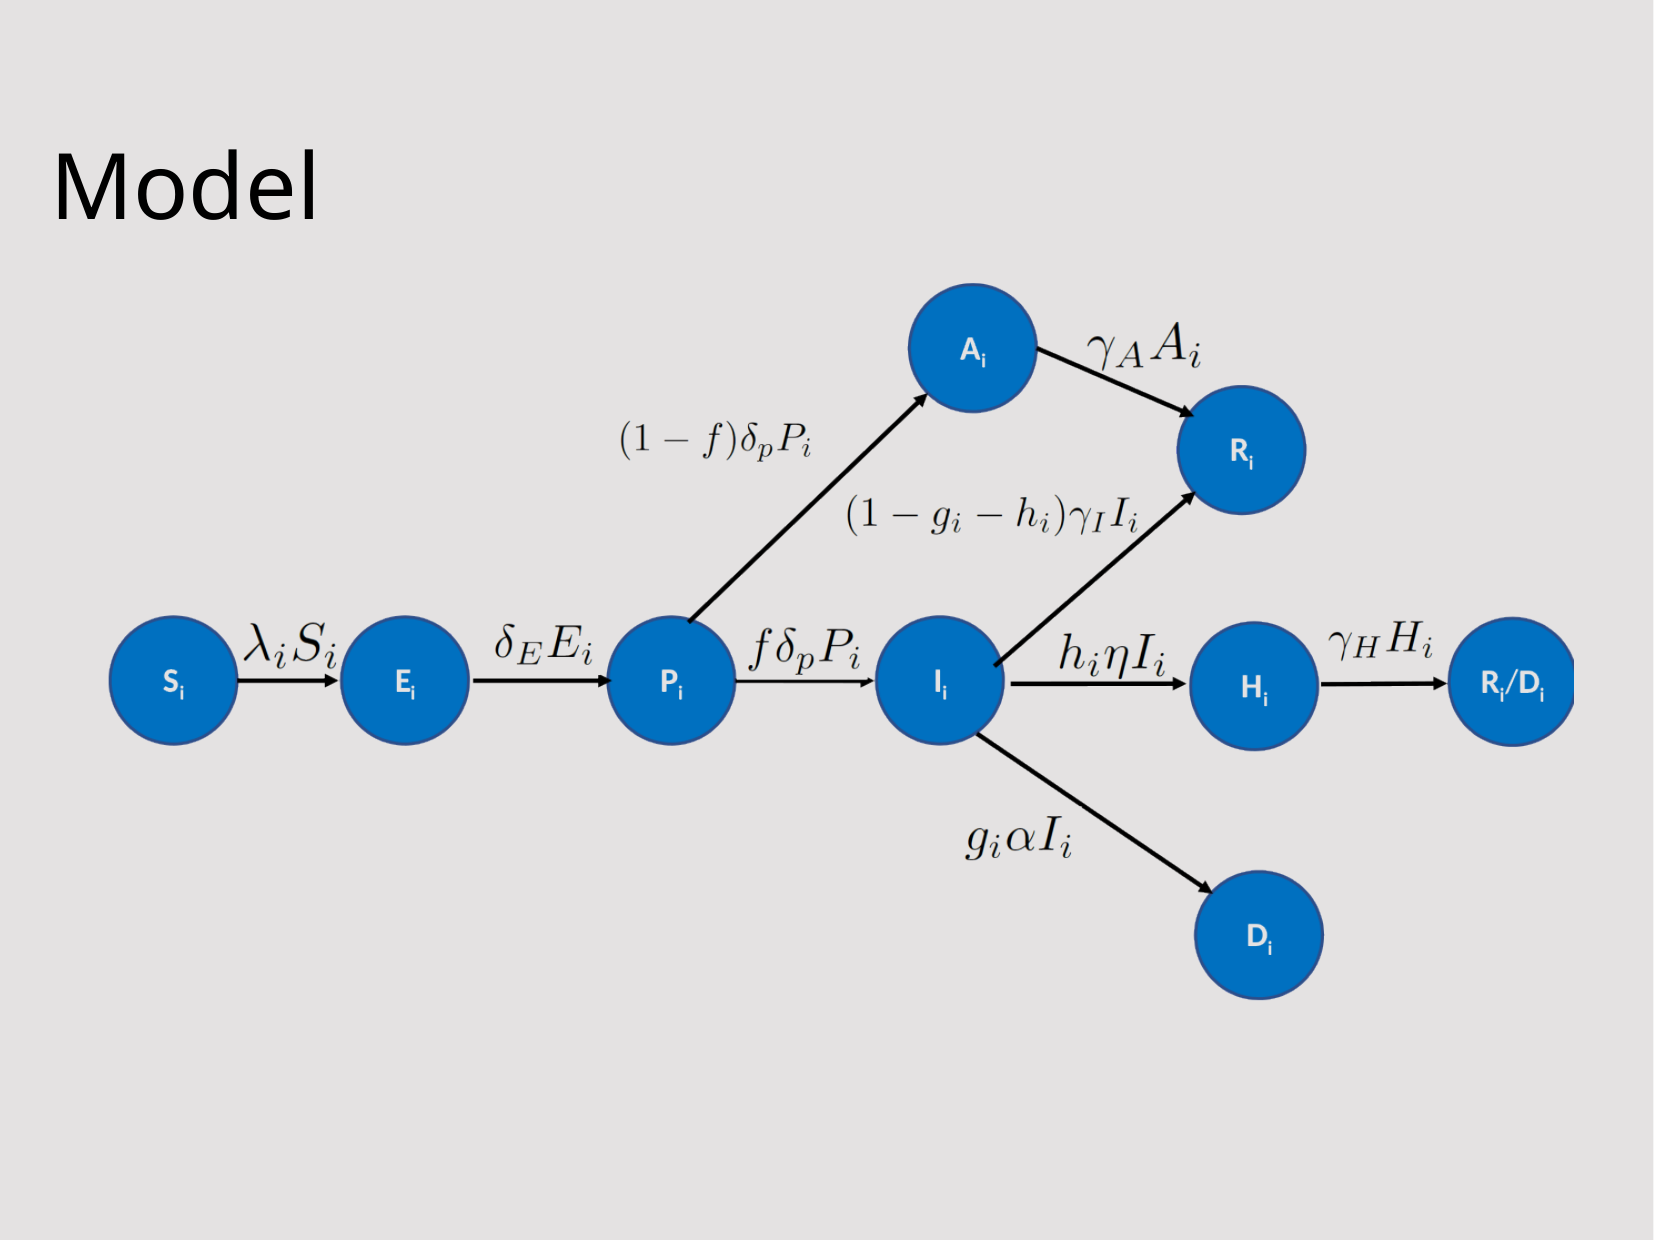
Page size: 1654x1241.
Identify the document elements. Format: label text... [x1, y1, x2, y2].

picture [94, 264, 1574, 1096]
text_box Model [35, 114, 611, 237]
